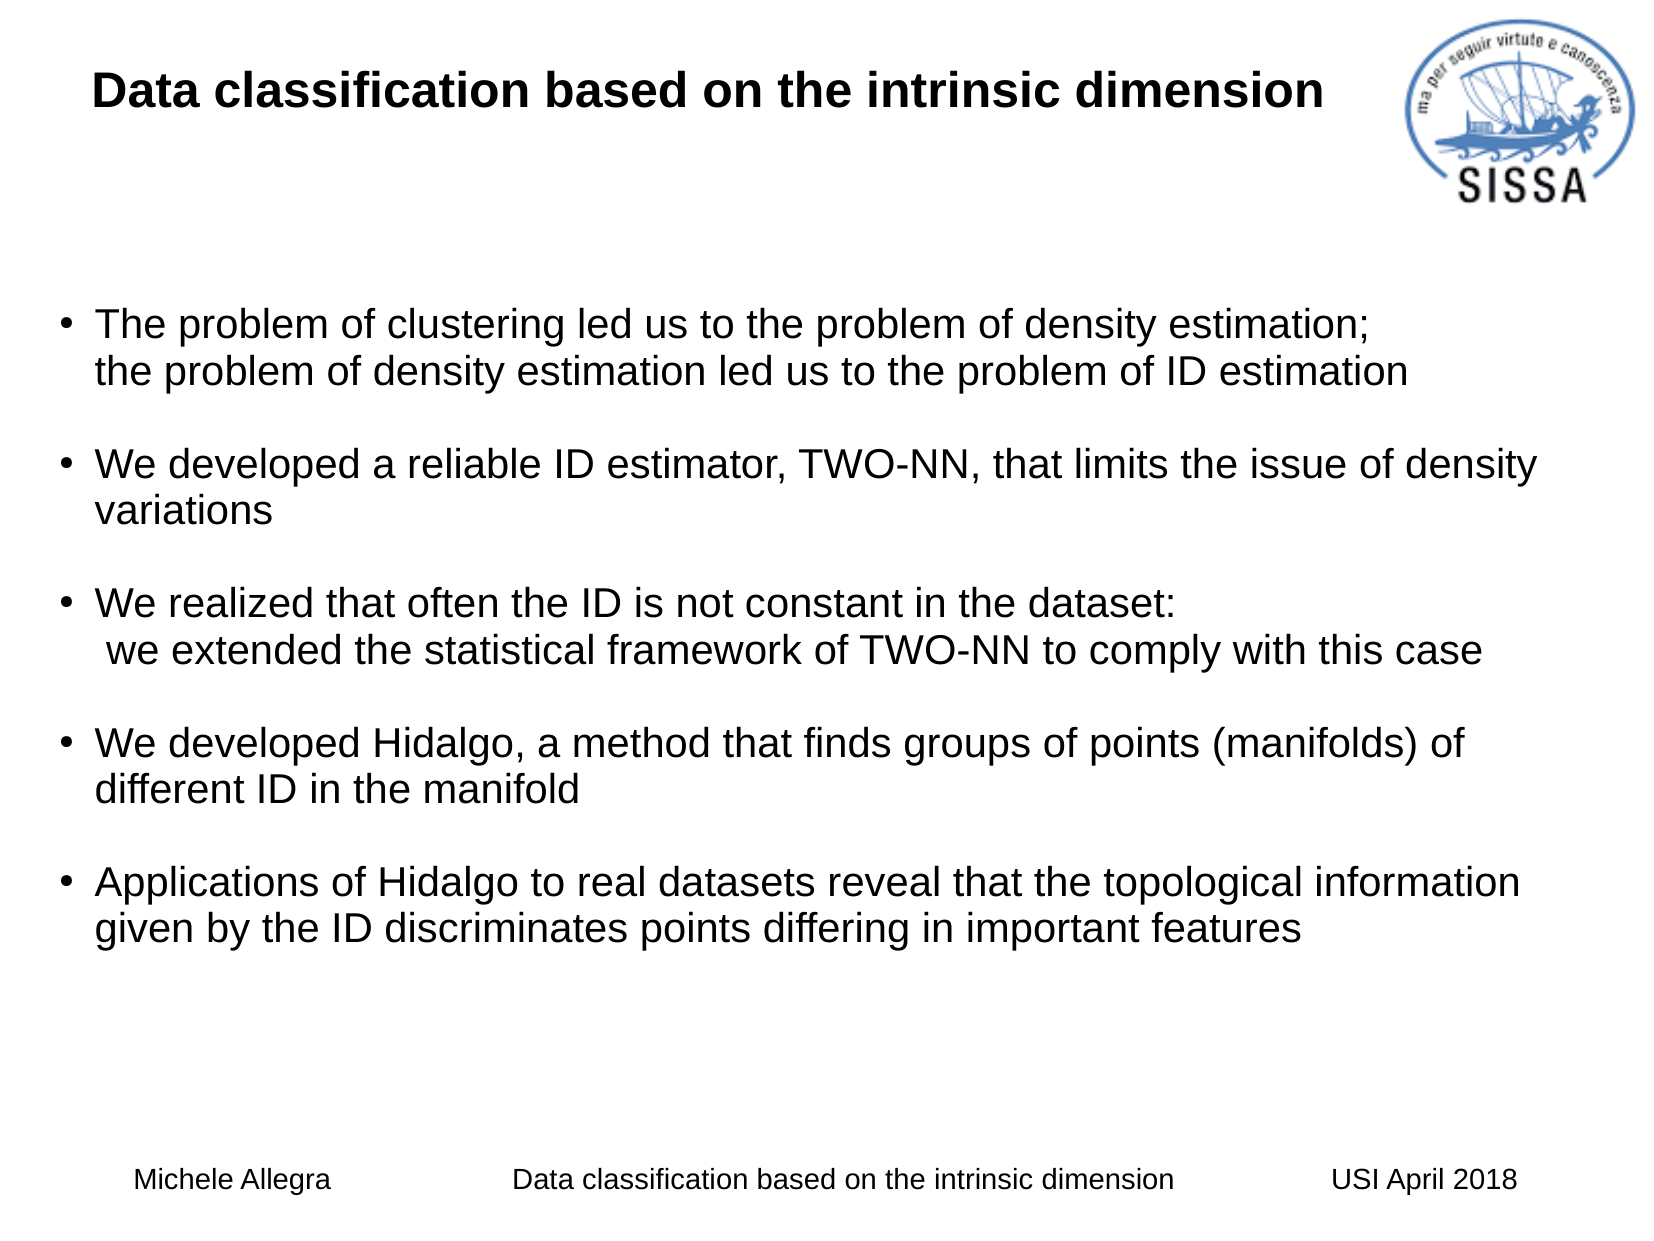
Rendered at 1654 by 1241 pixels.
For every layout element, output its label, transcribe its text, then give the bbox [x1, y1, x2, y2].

title Data classification based on the intrinsic dimension [82, 38, 1335, 141]
text_box The problem of clustering led us to the problem of density estimation; the problem of density estimation led us to the problem of ID estimation We developed a reliable ID estimator, TWO-NN, that limits the issue of density variations We realized that often the ID is not constant in the dataset: we extended the statistical framework of TWO-NN to comply with this case We developed Hidalgo, a method that finds groups of points (manifolds) of different ID in the manifold Applications of Hidalgo to real datasets reveal that the topological information given by the ID discriminates points differing in important features [59, 263, 1548, 1176]
picture [1391, 16, 1652, 207]
title Michele Allegra Data classification based on the intrinsic dimension USI April 2018 [82, 1141, 1571, 1217]
